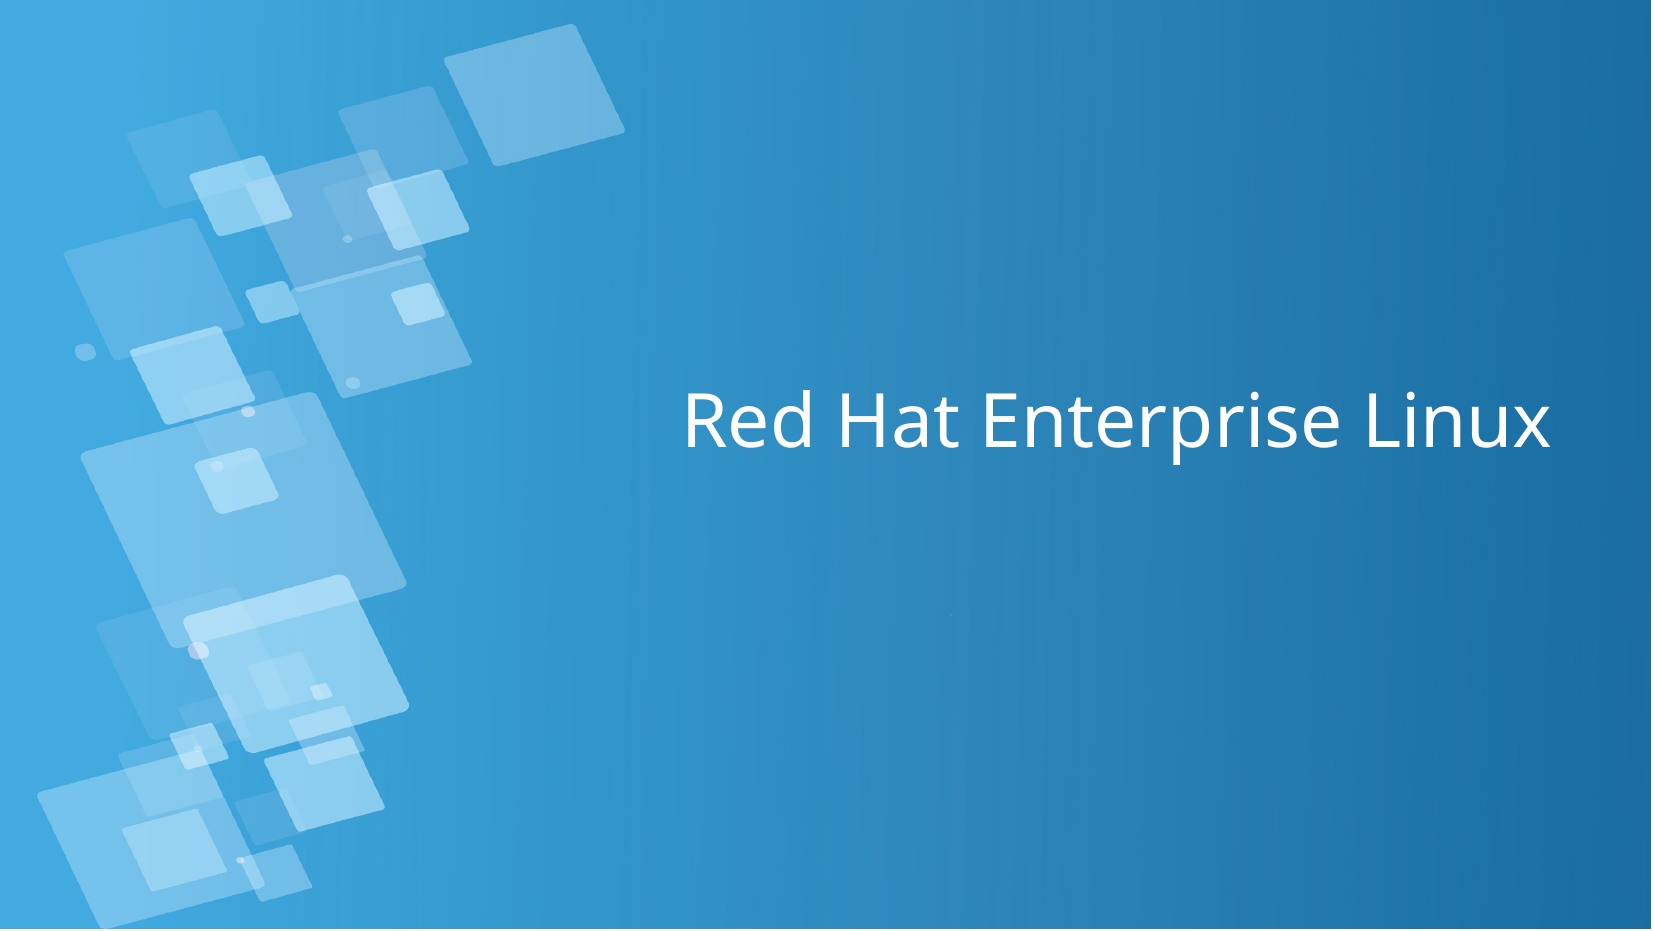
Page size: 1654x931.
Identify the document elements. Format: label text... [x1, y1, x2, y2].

picture [0, 0, 1651, 929]
title Red Hat Enterprise Linux [75, 330, 1554, 506]
